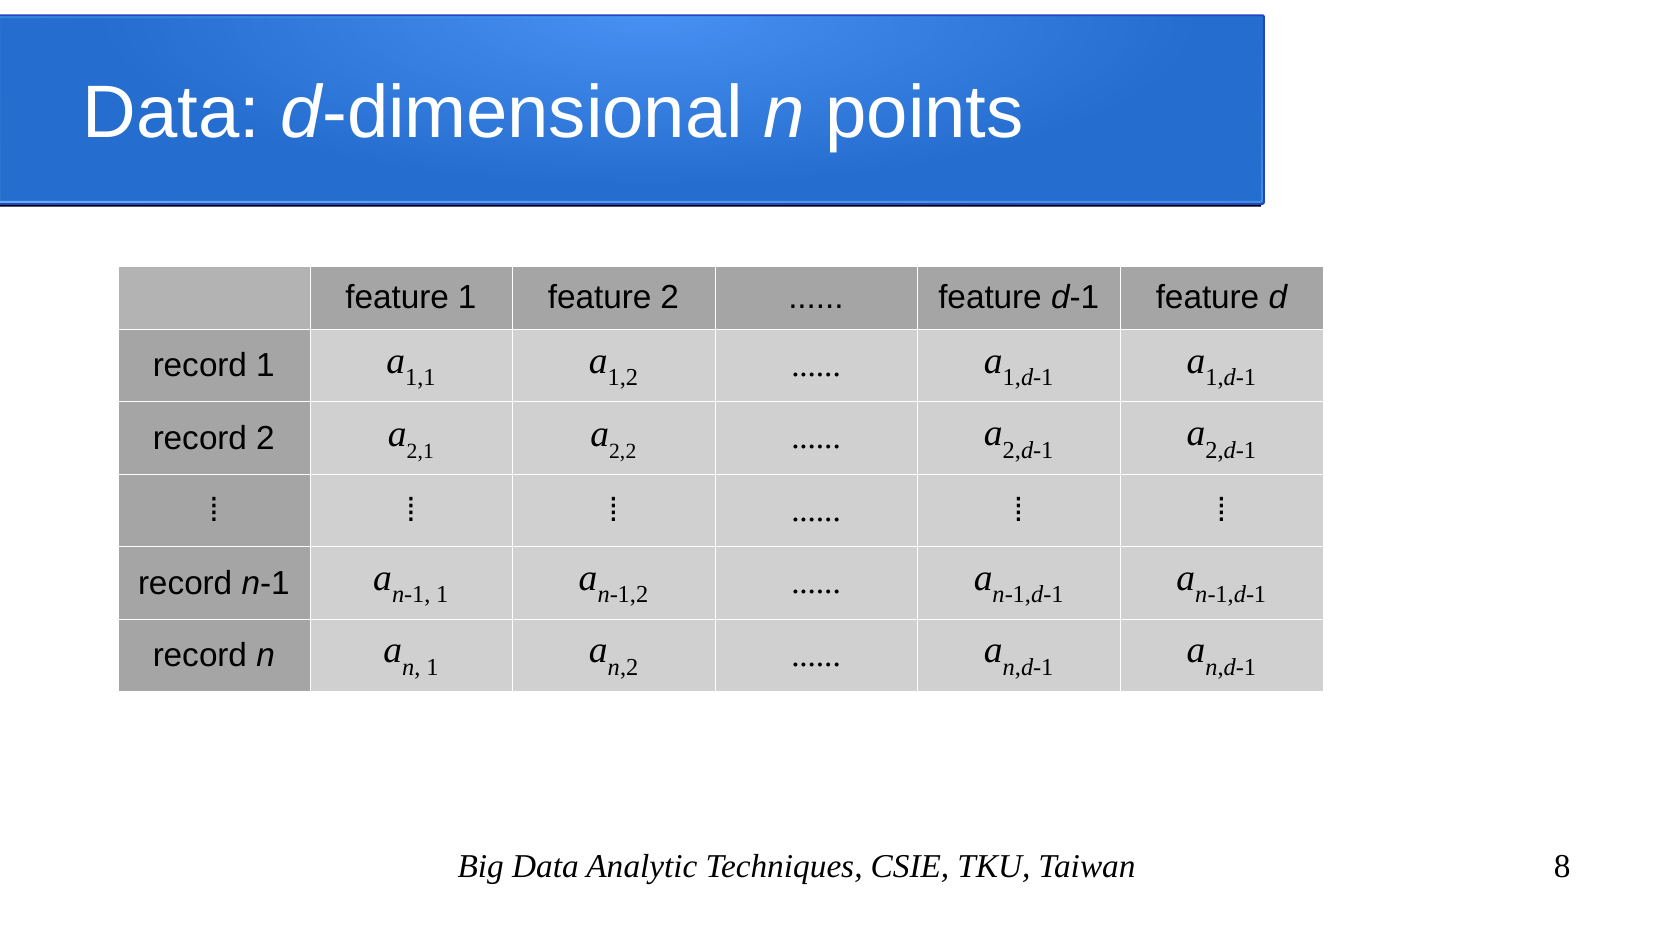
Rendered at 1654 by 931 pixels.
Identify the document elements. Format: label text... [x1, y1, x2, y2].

table_header feature 2 [513, 267, 715, 329]
table_header feature d-1 [918, 267, 1120, 329]
table_cell a2,2 [513, 402, 715, 474]
table_cell an,2 [513, 620, 715, 691]
table_cell ...... [716, 547, 917, 619]
table_cell an, 1 [311, 620, 512, 691]
title Data: d-dimensional n points [82, 35, 1235, 189]
table_header [119, 267, 310, 329]
table_cell a2,1 [311, 402, 512, 474]
table_cell a2,d-1 [1121, 402, 1323, 474]
table_cell ⁞ [119, 475, 310, 546]
table_cell a1,2 [513, 330, 715, 401]
table_cell an-1,d-1 [918, 547, 1120, 619]
table_cell a1,d-1 [918, 330, 1120, 401]
table_cell record n [119, 620, 310, 691]
table_cell a1,d-1 [1121, 330, 1323, 401]
table_cell ...... [716, 620, 917, 691]
table_header ...... [716, 267, 917, 329]
table_header feature 1 [311, 267, 512, 329]
table_cell ⁞ [918, 475, 1120, 546]
table_cell ...... [716, 402, 917, 474]
table_cell an-1,2 [513, 547, 715, 619]
table_cell ...... [716, 475, 917, 546]
table_cell an-1, 1 [311, 547, 512, 619]
table_cell ⁞ [311, 475, 512, 546]
table_cell an,d-1 [1121, 620, 1323, 691]
table_cell record 1 [119, 330, 310, 401]
table_cell record 2 [119, 402, 310, 474]
table_header feature d [1121, 267, 1323, 329]
table_cell record n-1 [119, 547, 310, 619]
table_cell a1,1 [311, 330, 512, 401]
table_cell ⁞ [1121, 475, 1323, 546]
table_cell ...... [716, 330, 917, 401]
table_cell an,d-1 [918, 620, 1120, 691]
table_cell an-1,d-1 [1121, 547, 1323, 619]
table_cell a2,d-1 [918, 402, 1120, 474]
table_cell ⁞ [513, 475, 715, 546]
